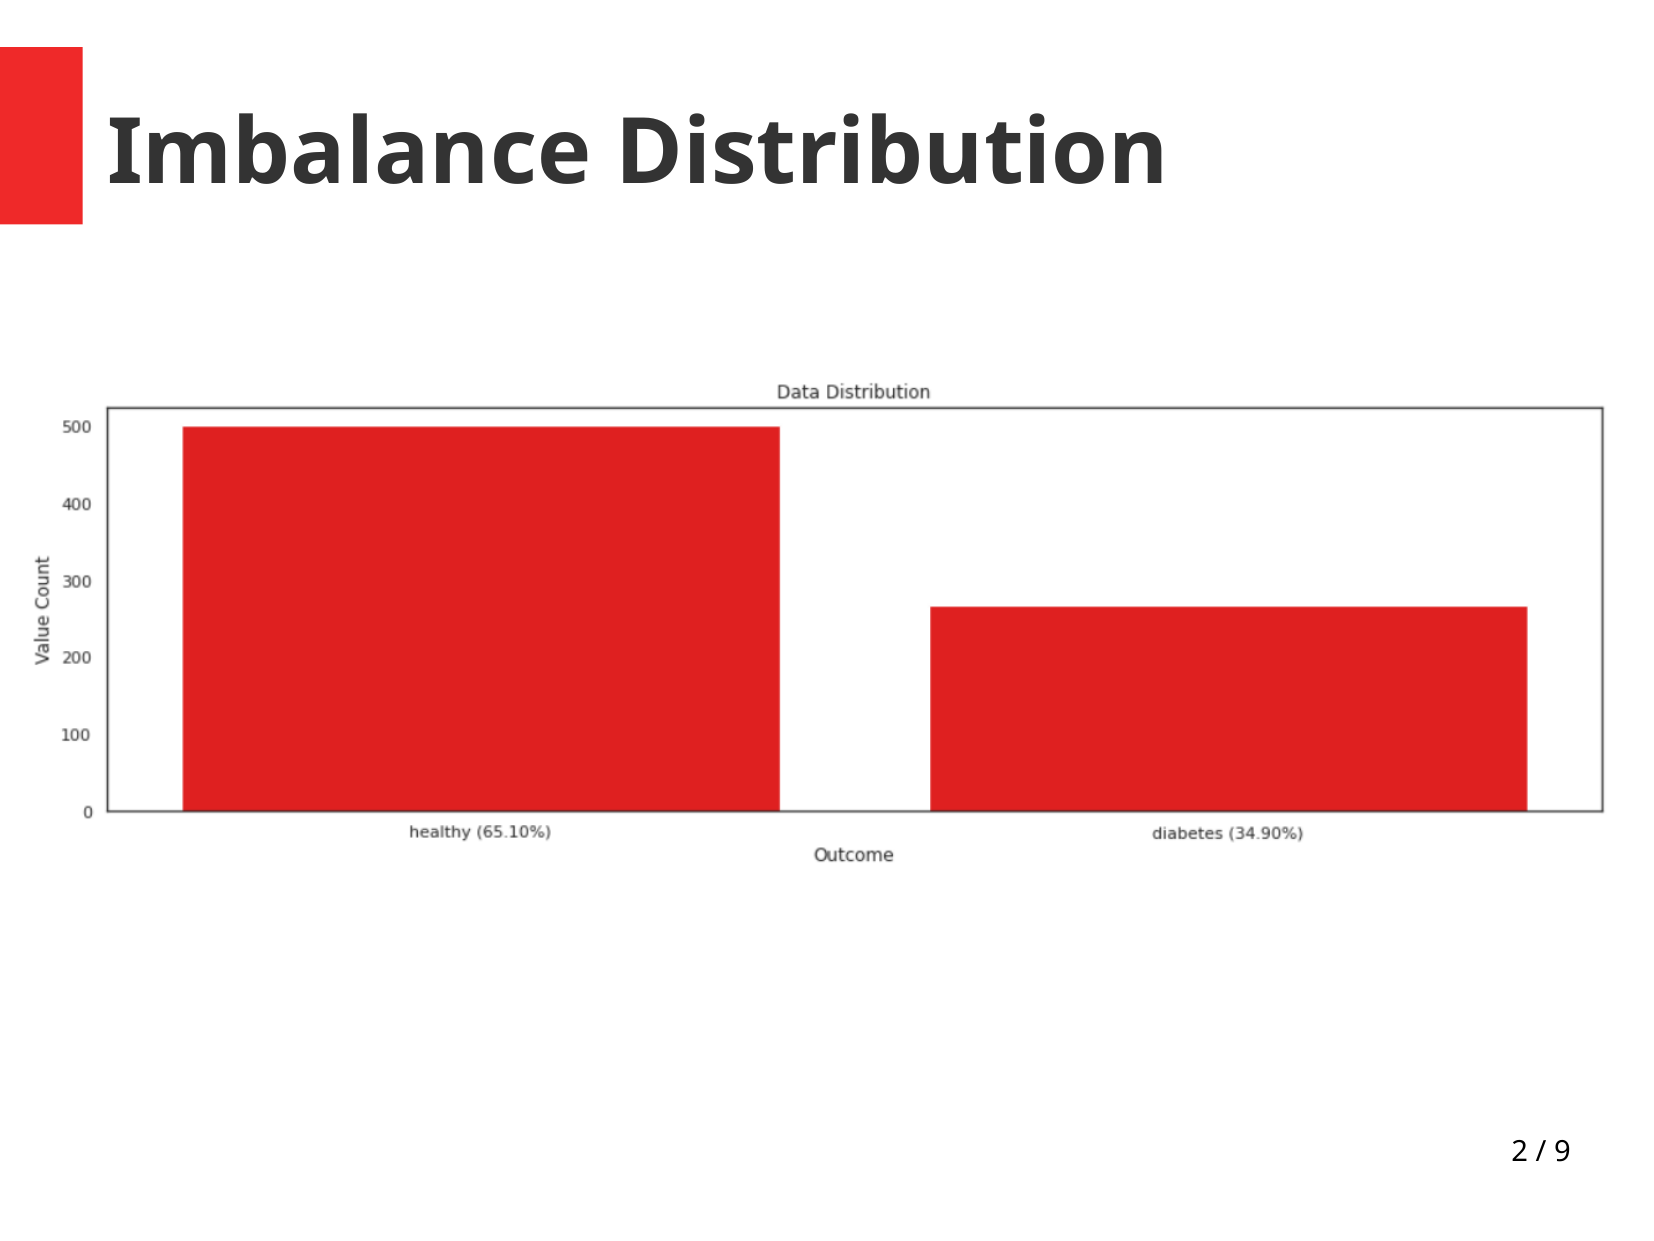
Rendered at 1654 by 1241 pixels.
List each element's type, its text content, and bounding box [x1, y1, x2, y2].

picture [20, 357, 1621, 870]
title Imbalance Distribution [107, 45, 1561, 253]
